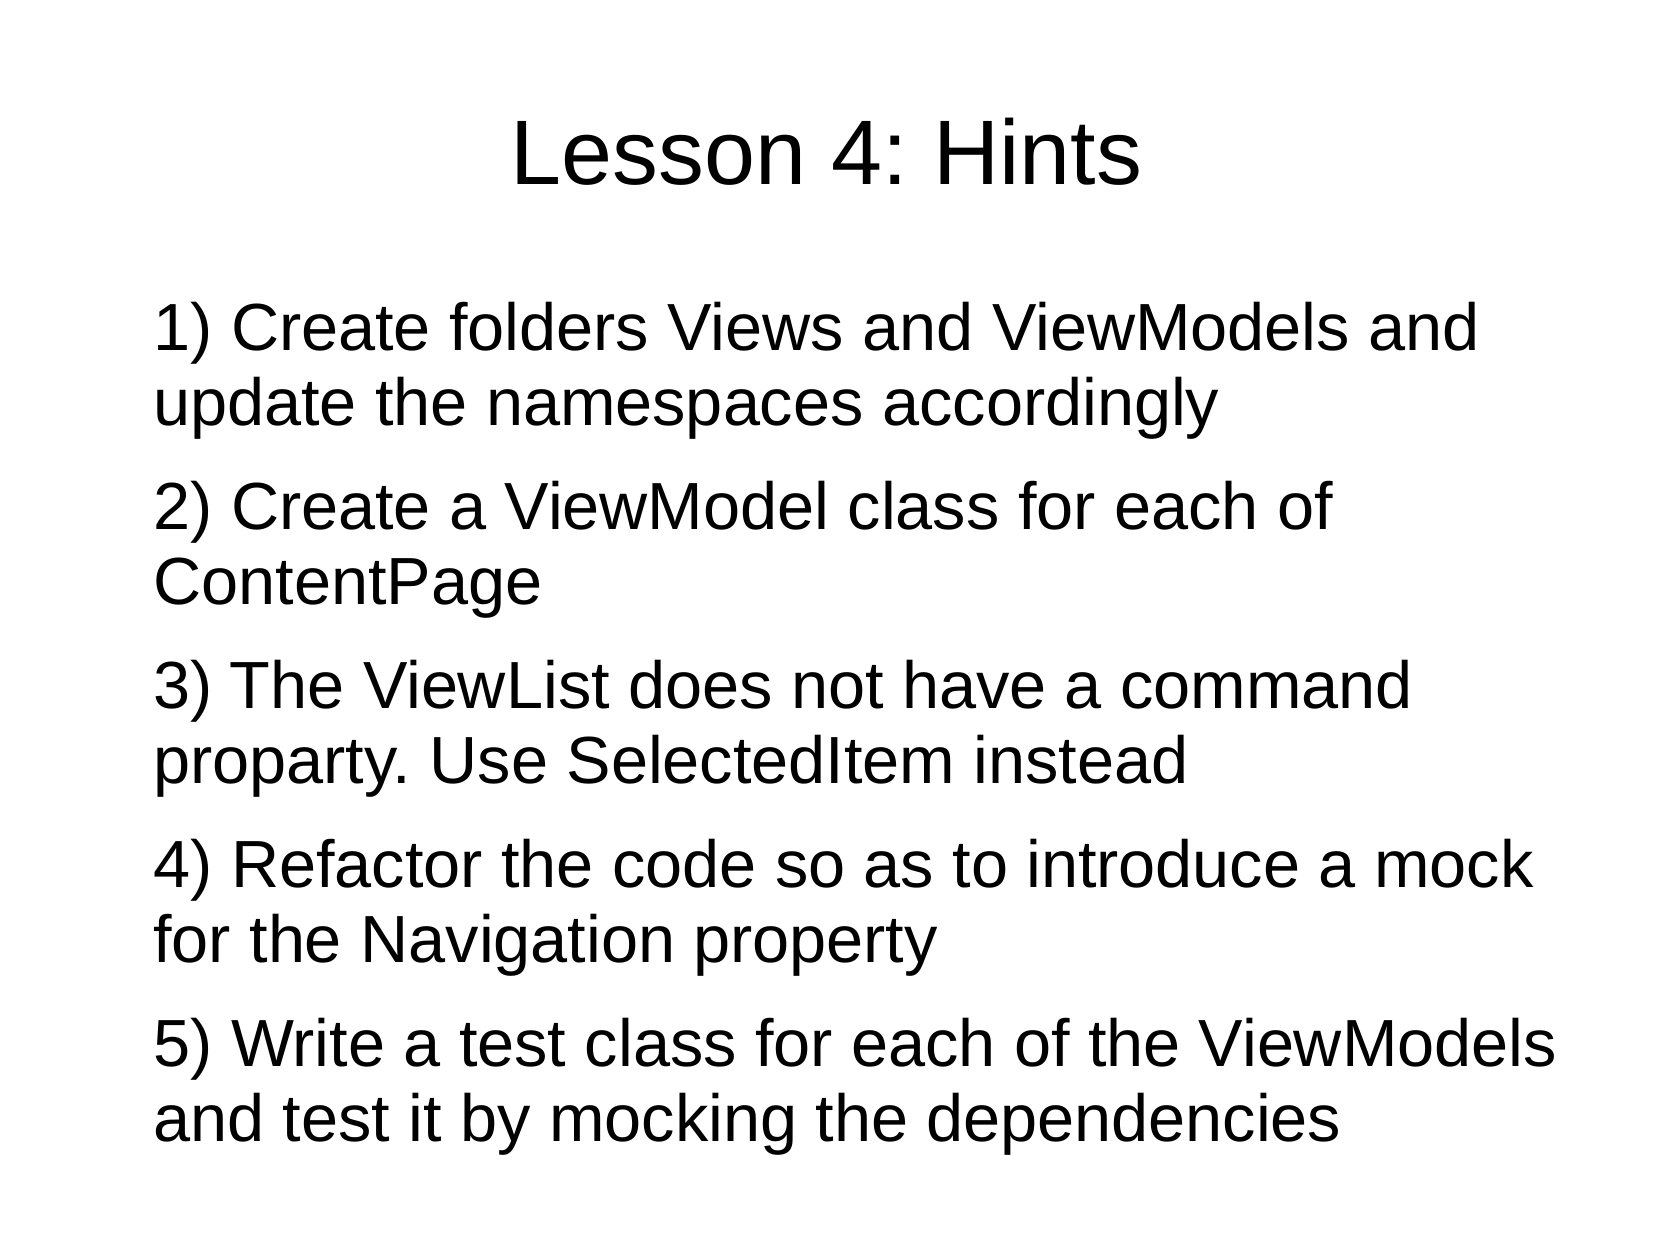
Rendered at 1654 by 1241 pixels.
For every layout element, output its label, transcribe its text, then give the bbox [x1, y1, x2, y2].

title Lesson 4: Hints [82, 49, 1571, 257]
list 1) Create folders Views and ViewModels and update the namespaces accordingly 2) Create a ViewModel class for each of ContentPage 3) The ViewList does not have a command proparty. Use SelectedItem instead 4) Refactor the code so as to introduce a mock for the Navigation property 5) Write a test class for each of the ViewModels and test it by mocking the dependencies [82, 290, 1571, 1241]
